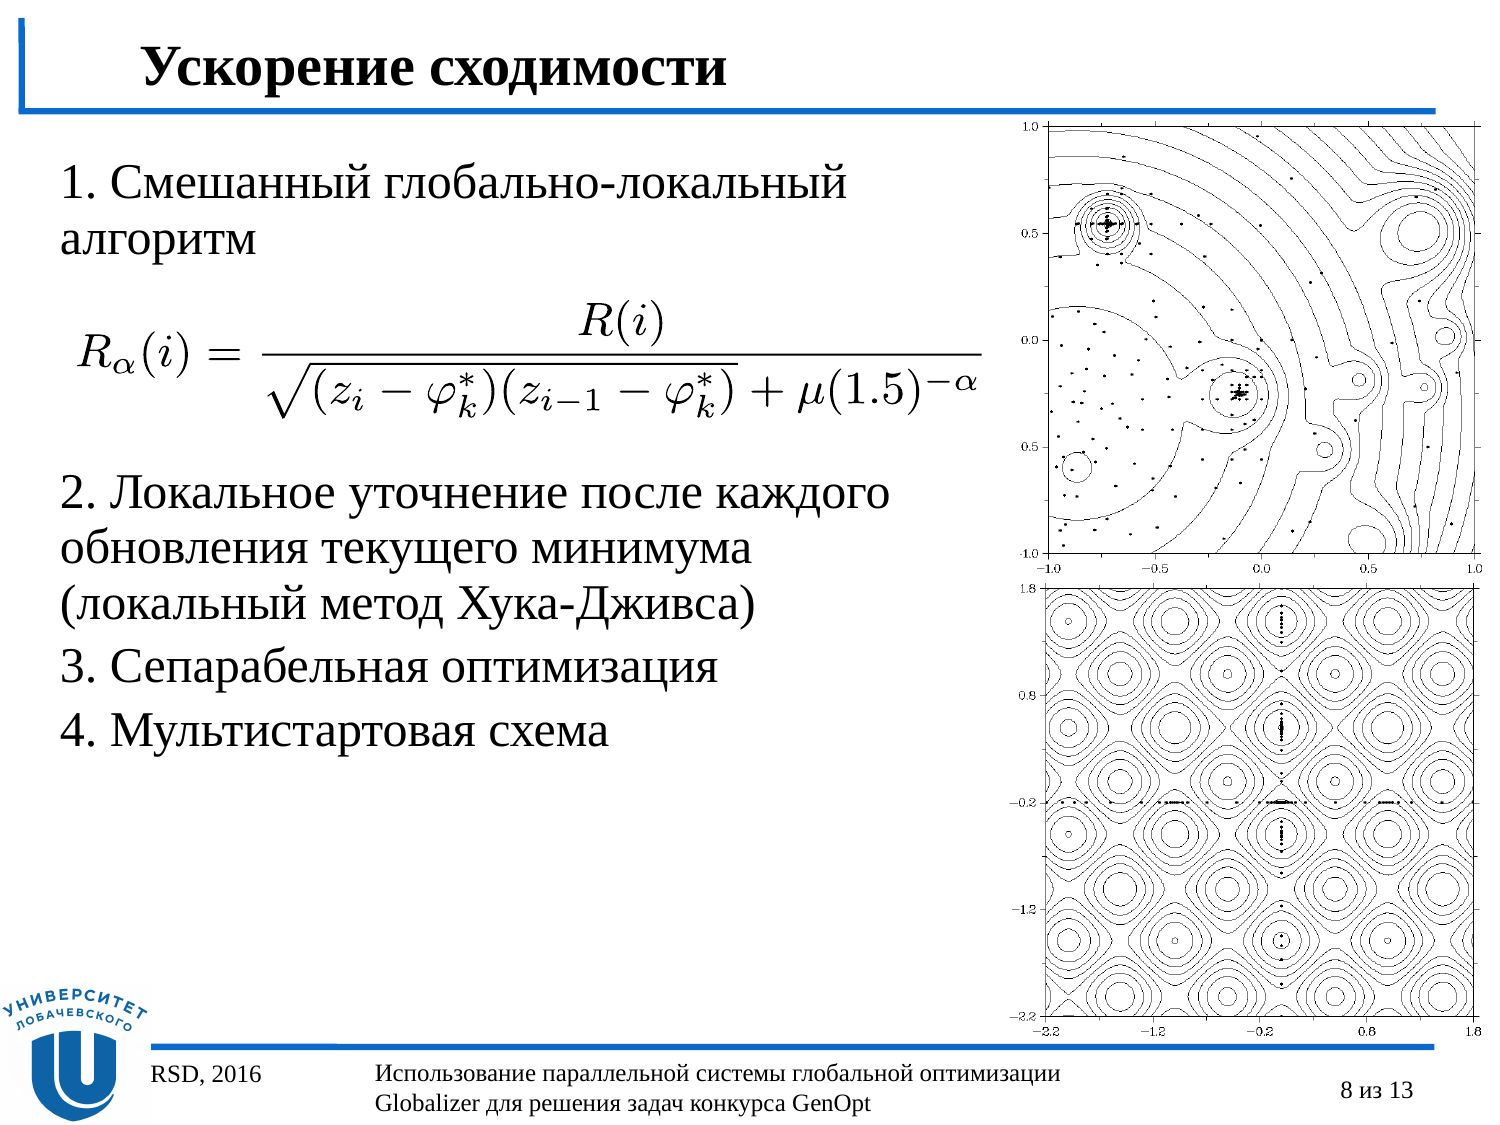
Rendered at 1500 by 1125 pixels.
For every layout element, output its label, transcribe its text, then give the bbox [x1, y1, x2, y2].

text_box Ускорение сходимости [124, 24, 1400, 100]
picture [0, 984, 151, 1125]
text_box 1. Смешанный глобально-локальный алгоритм 2. Локальное уточнение после каждого обновления текущего минимума (локальный метод Хука-Дживса) 3. Сепарабельная оптимизация 4. Мультистартовая схема [45, 147, 946, 853]
text_box [75, 299, 982, 419]
picture [1005, 119, 1486, 1040]
